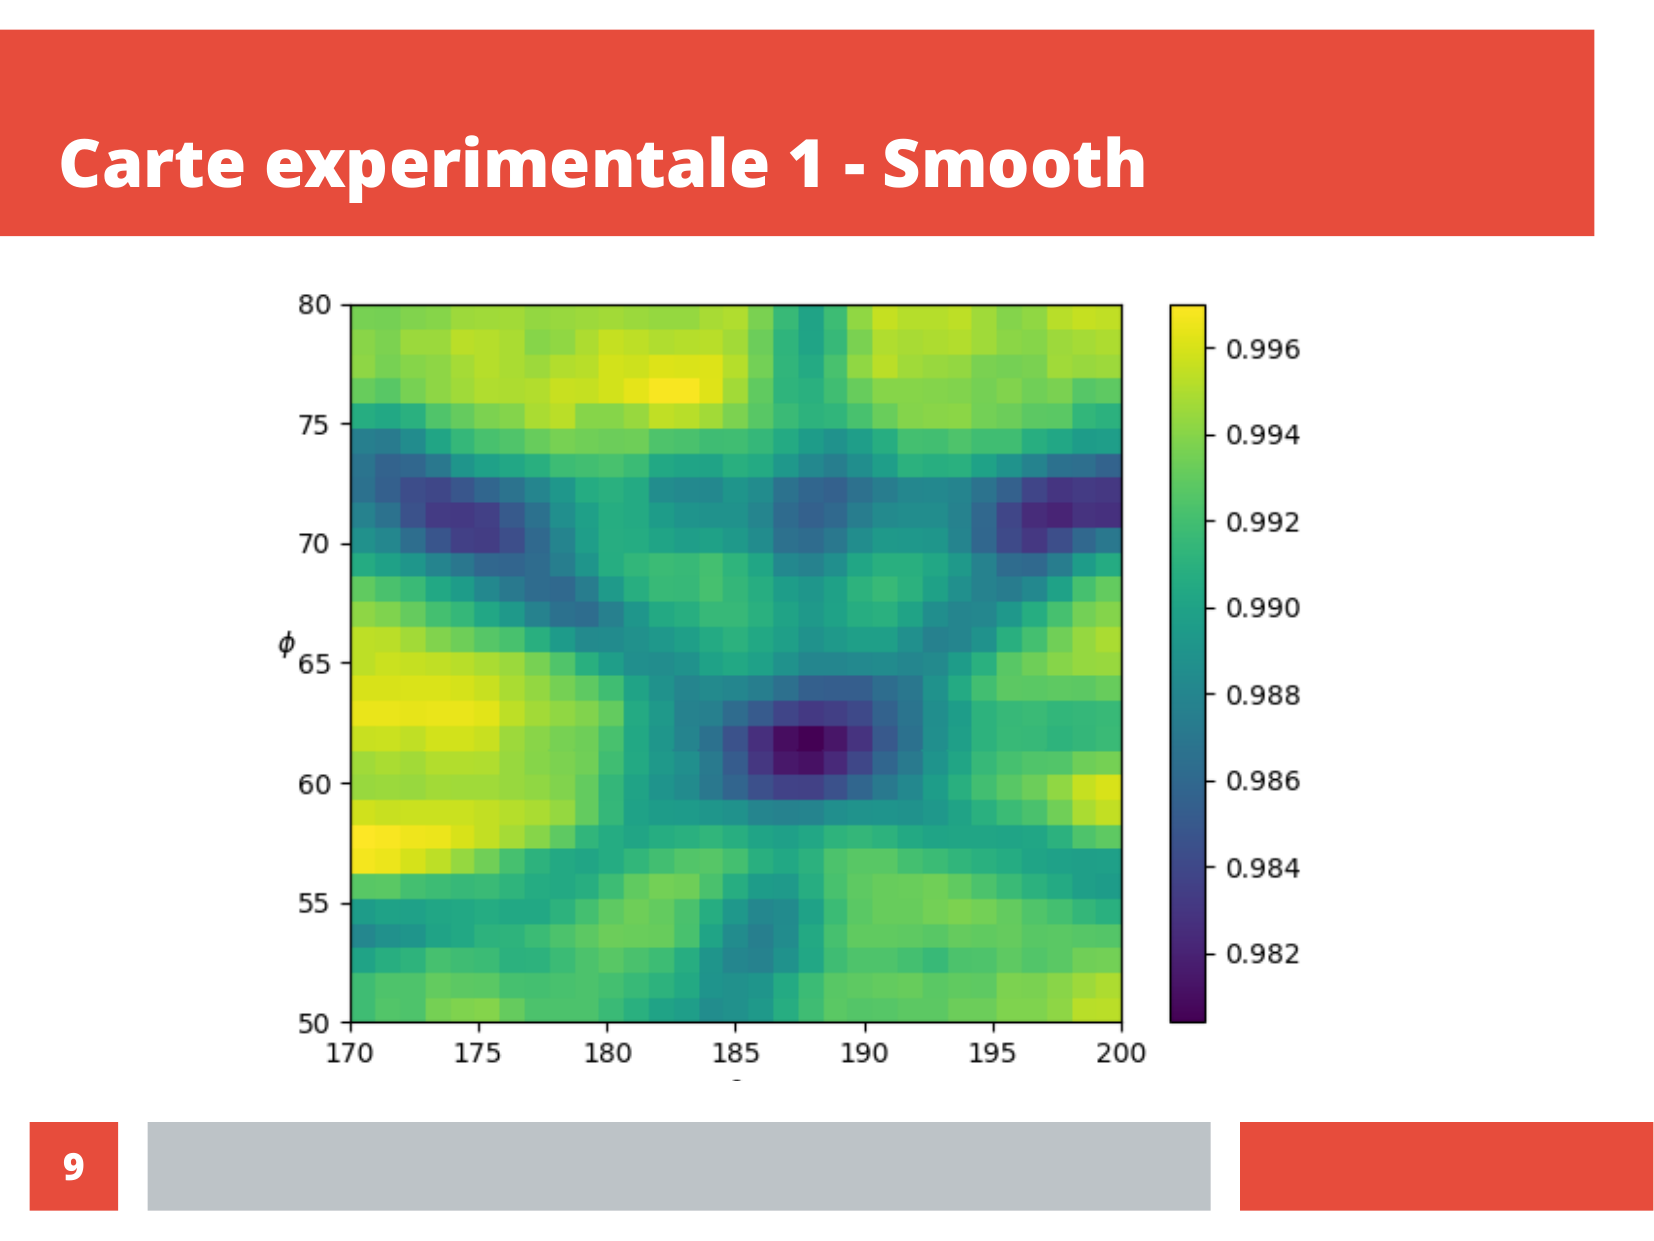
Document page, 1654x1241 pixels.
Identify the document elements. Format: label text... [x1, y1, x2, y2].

picture [195, 284, 1318, 1081]
title Carte experimentale 1 - Smooth [59, 59, 1595, 207]
